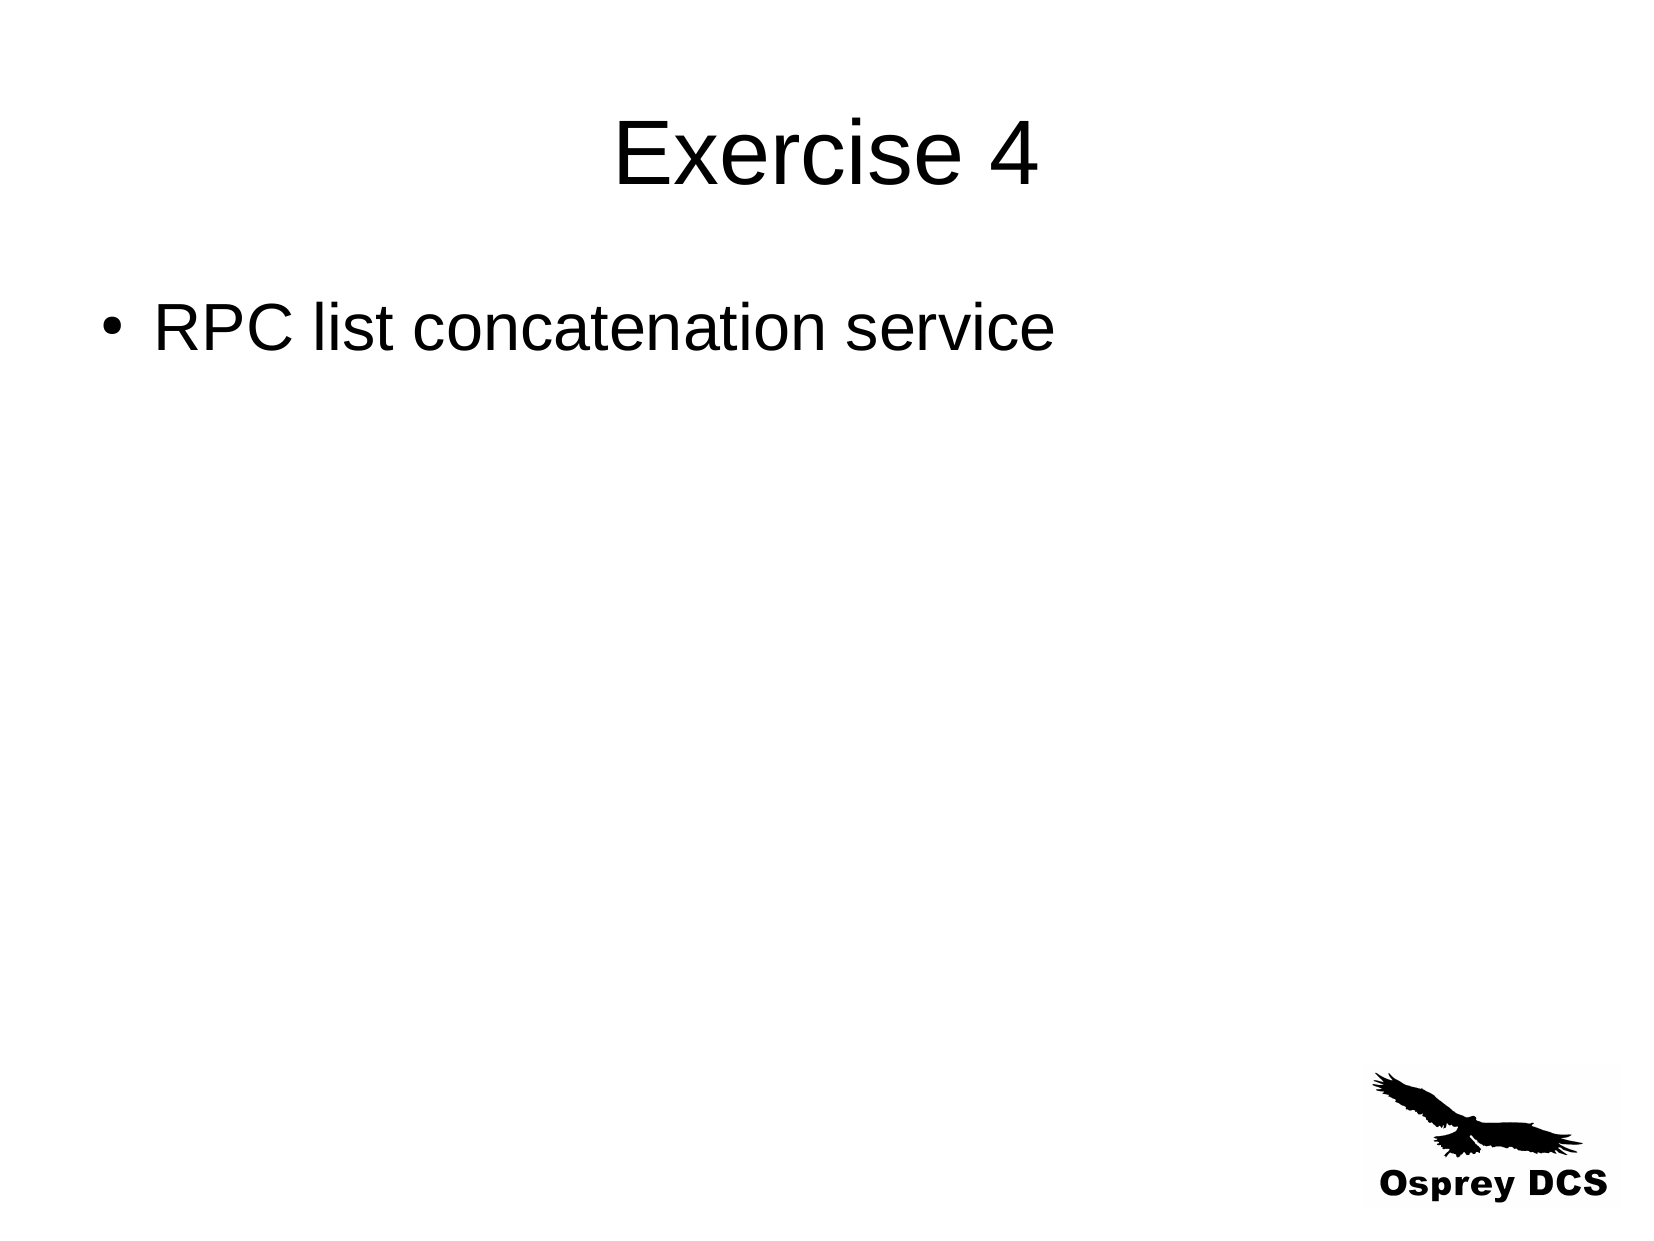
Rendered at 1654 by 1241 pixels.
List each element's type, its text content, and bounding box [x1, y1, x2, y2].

list RPC list concatenation service [82, 290, 1571, 1010]
picture [1364, 1064, 1620, 1208]
title Exercise 4 [82, 49, 1571, 257]
